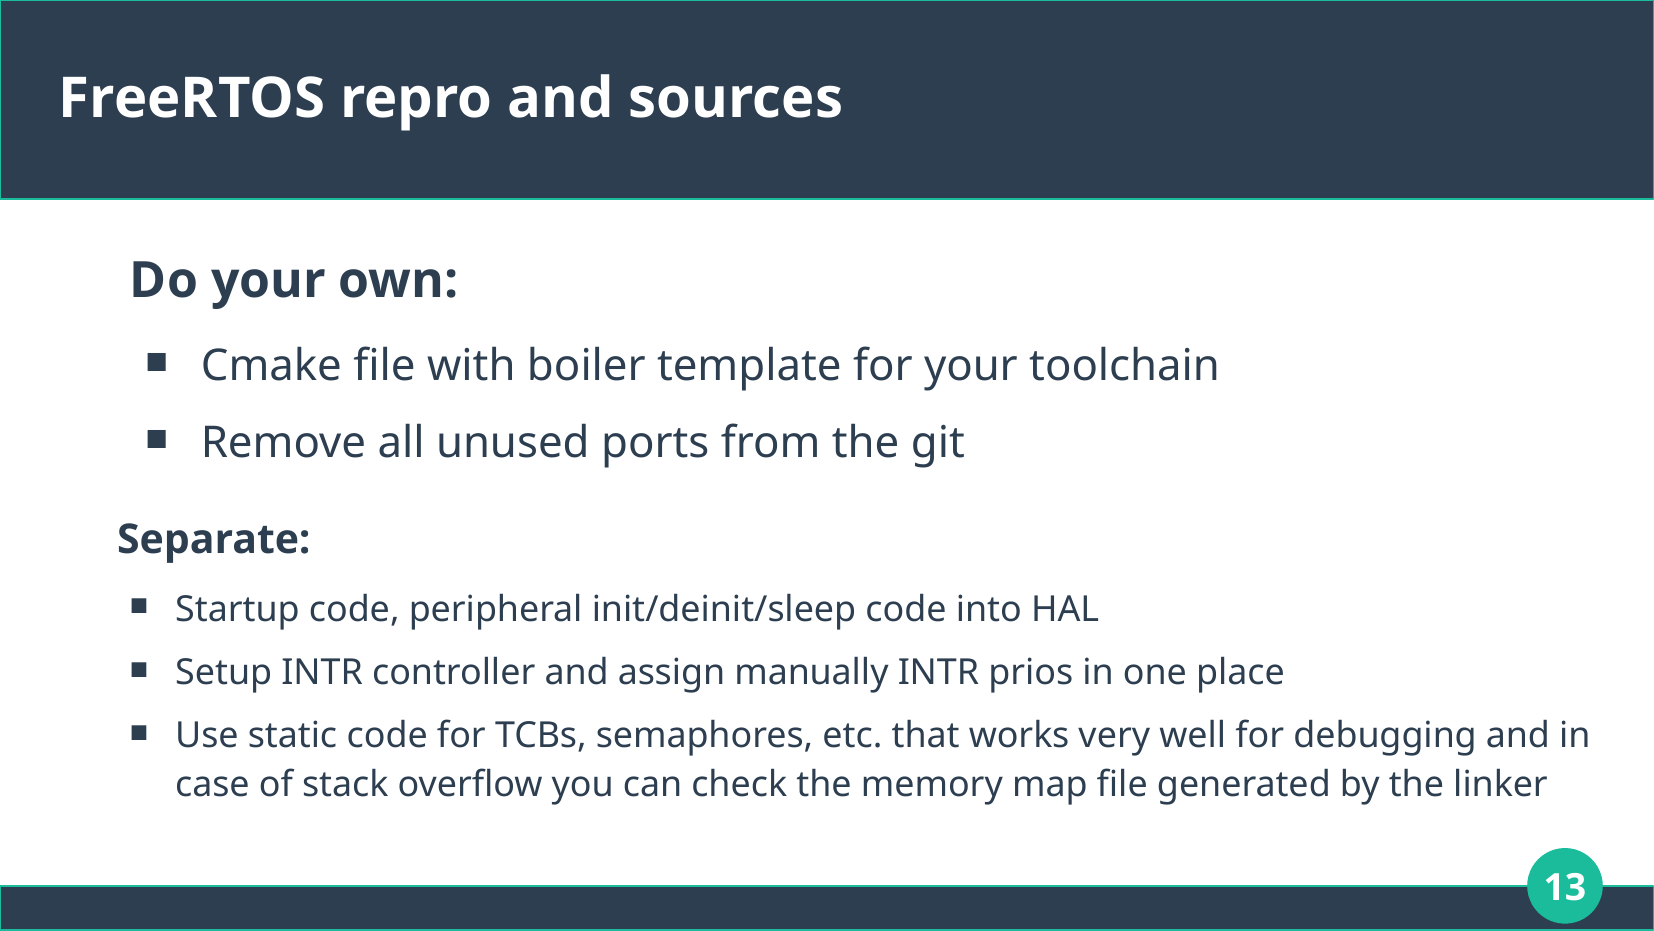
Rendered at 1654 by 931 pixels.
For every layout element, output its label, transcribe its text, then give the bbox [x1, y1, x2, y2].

list Do your own: Cmake file with boiler template for your toolchain Remove all unused ports from the git [59, 243, 1595, 502]
list Separate: Startup code, peripheral init/deinit/sleep code into HAL Setup INTR controller and assign manually INTR prios in one place Use static code for TCBs, semaphores, etc. that works very well for debugging and in case of stack overflow you can check the memory map file generated by the linker [59, 509, 1595, 857]
title FreeRTOS repro and sources [59, 37, 1595, 156]
